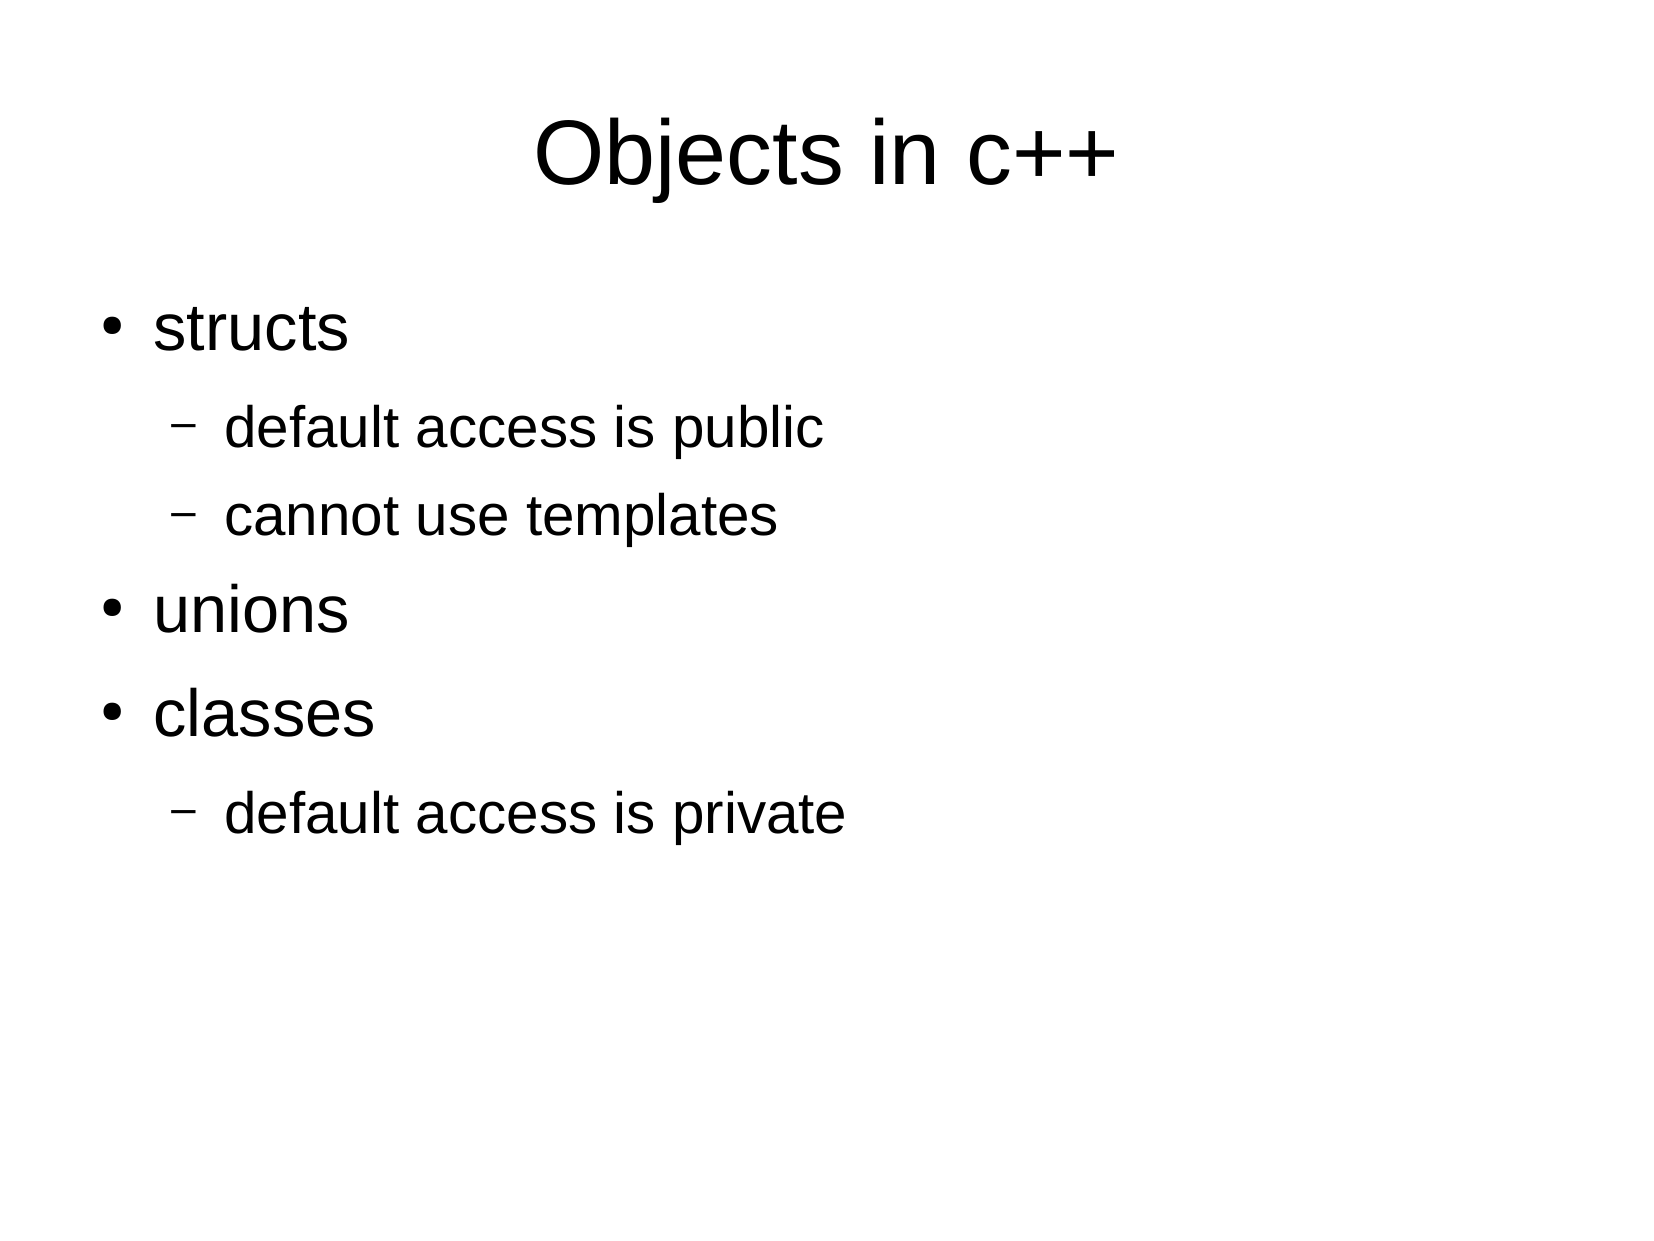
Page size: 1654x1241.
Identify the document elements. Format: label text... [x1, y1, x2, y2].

list structs default access is public cannot use templates unions classes default access is private [82, 290, 1571, 1010]
title Objects in c++ [82, 49, 1571, 257]
